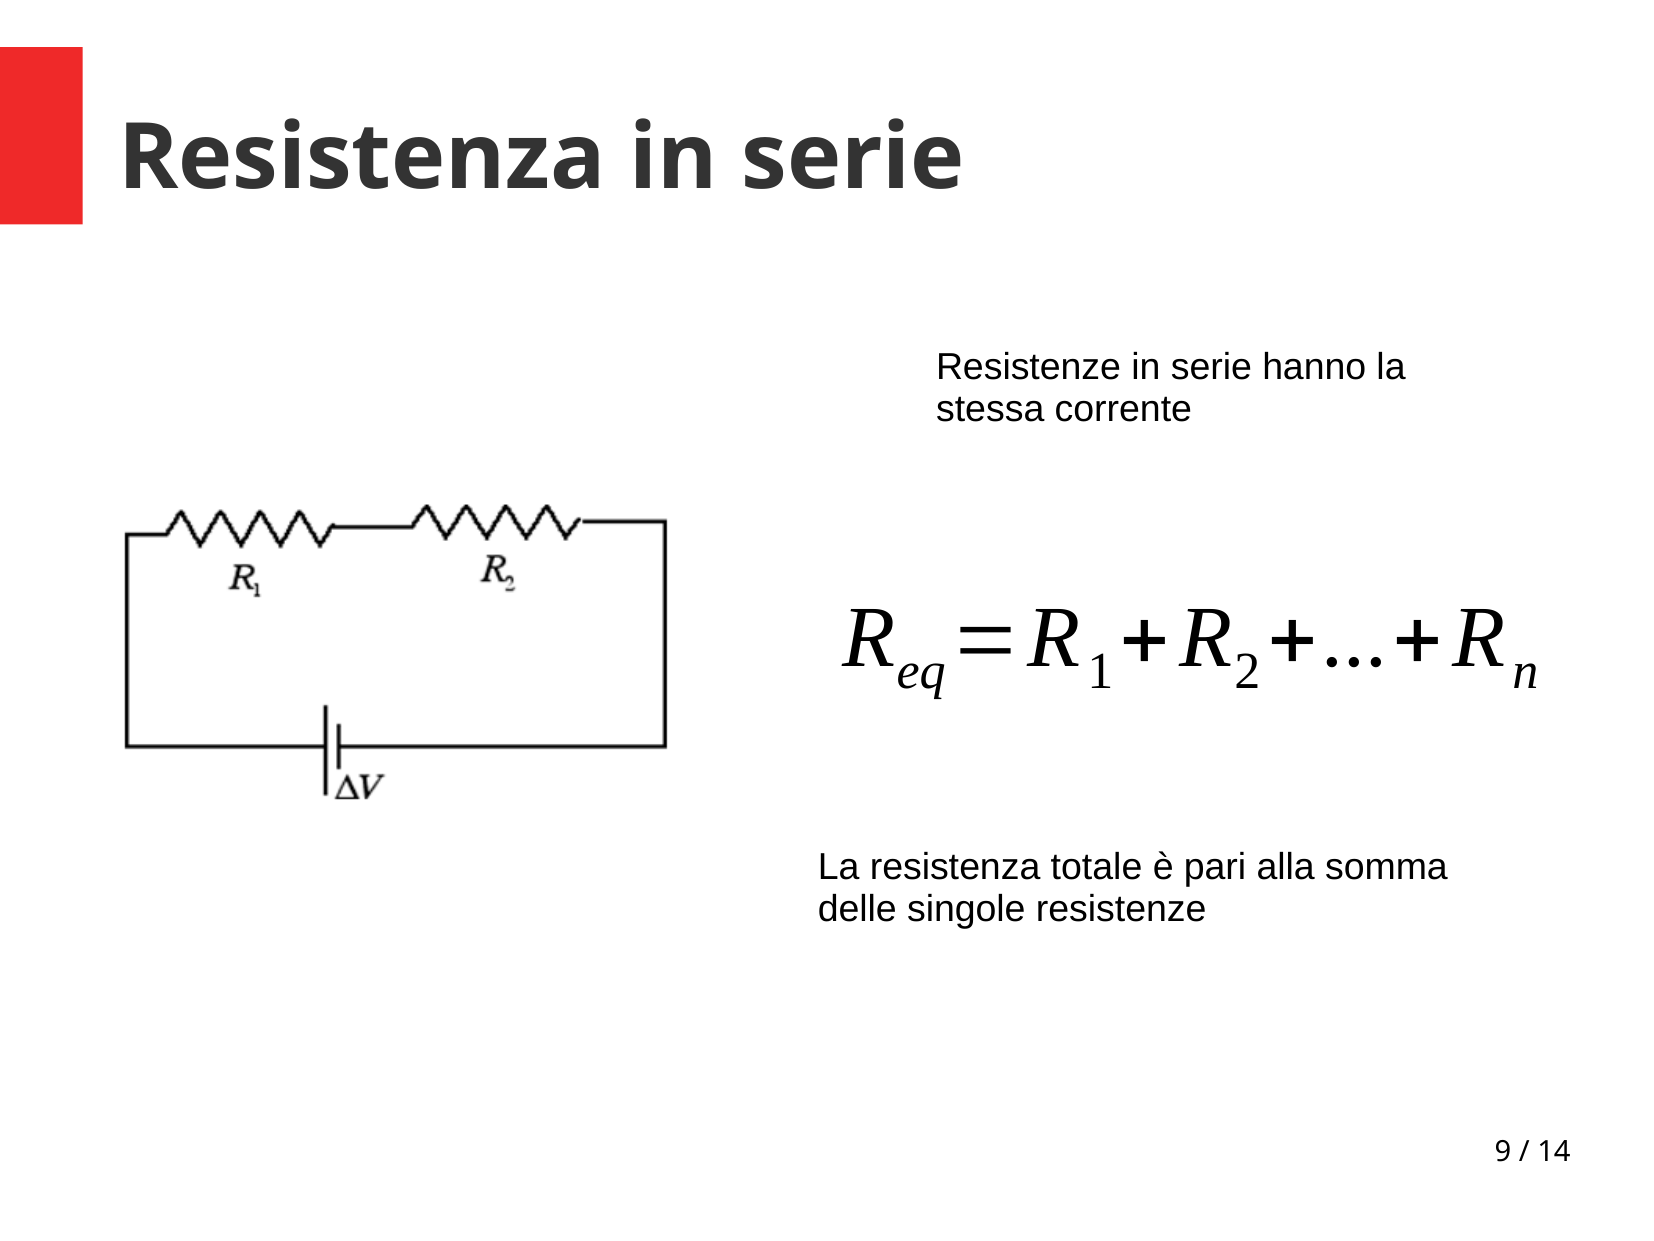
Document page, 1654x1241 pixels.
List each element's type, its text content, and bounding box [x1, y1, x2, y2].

text_box La resistenza totale è pari alla somma delle singole resistenze [803, 838, 1548, 938]
picture [108, 472, 686, 815]
text_box Resistenze in serie hanno la stessa corrente [921, 338, 1430, 438]
chart [814, 590, 1560, 700]
title Resistenza in serie [118, 49, 1571, 257]
